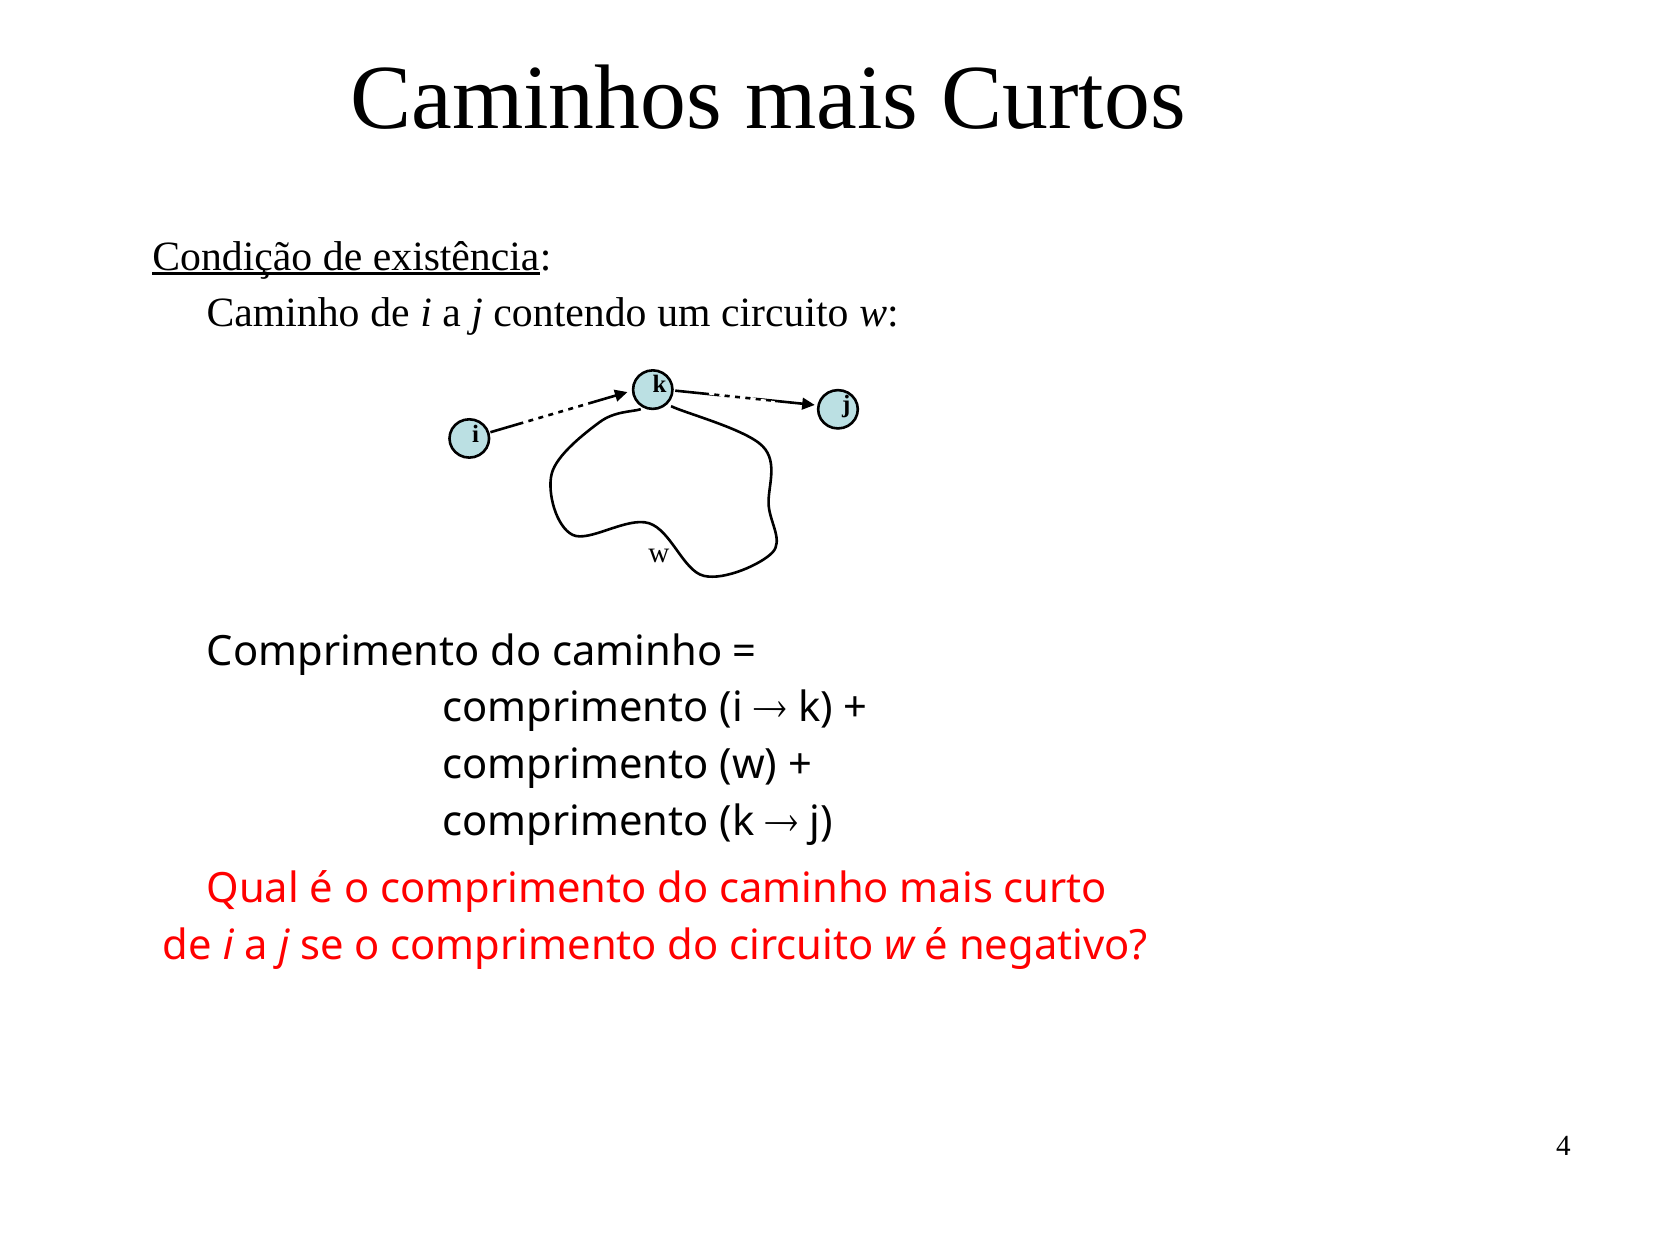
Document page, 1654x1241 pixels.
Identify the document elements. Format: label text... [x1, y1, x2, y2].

text_box [818, 393, 827, 426]
text_box w [633, 528, 684, 577]
text_box j [827, 382, 864, 426]
text_box Qual é o comprimento do caminho mais curto de i a j se o comprimento do circuito w é negativo? [137, 849, 1413, 988]
text_box [449, 423, 457, 454]
list Condição de existência: Caminho de i a j contendo um circuito w: [137, 225, 1413, 438]
text_box [633, 378, 637, 401]
text_box i [457, 412, 495, 456]
text_box Comprimento do caminho = comprimento (i  k) + comprimento (w) + comprimento (k  j)‏ [137, 612, 1413, 826]
title Caminhos mais Curtos [237, 38, 1300, 157]
text_box k [637, 362, 682, 406]
